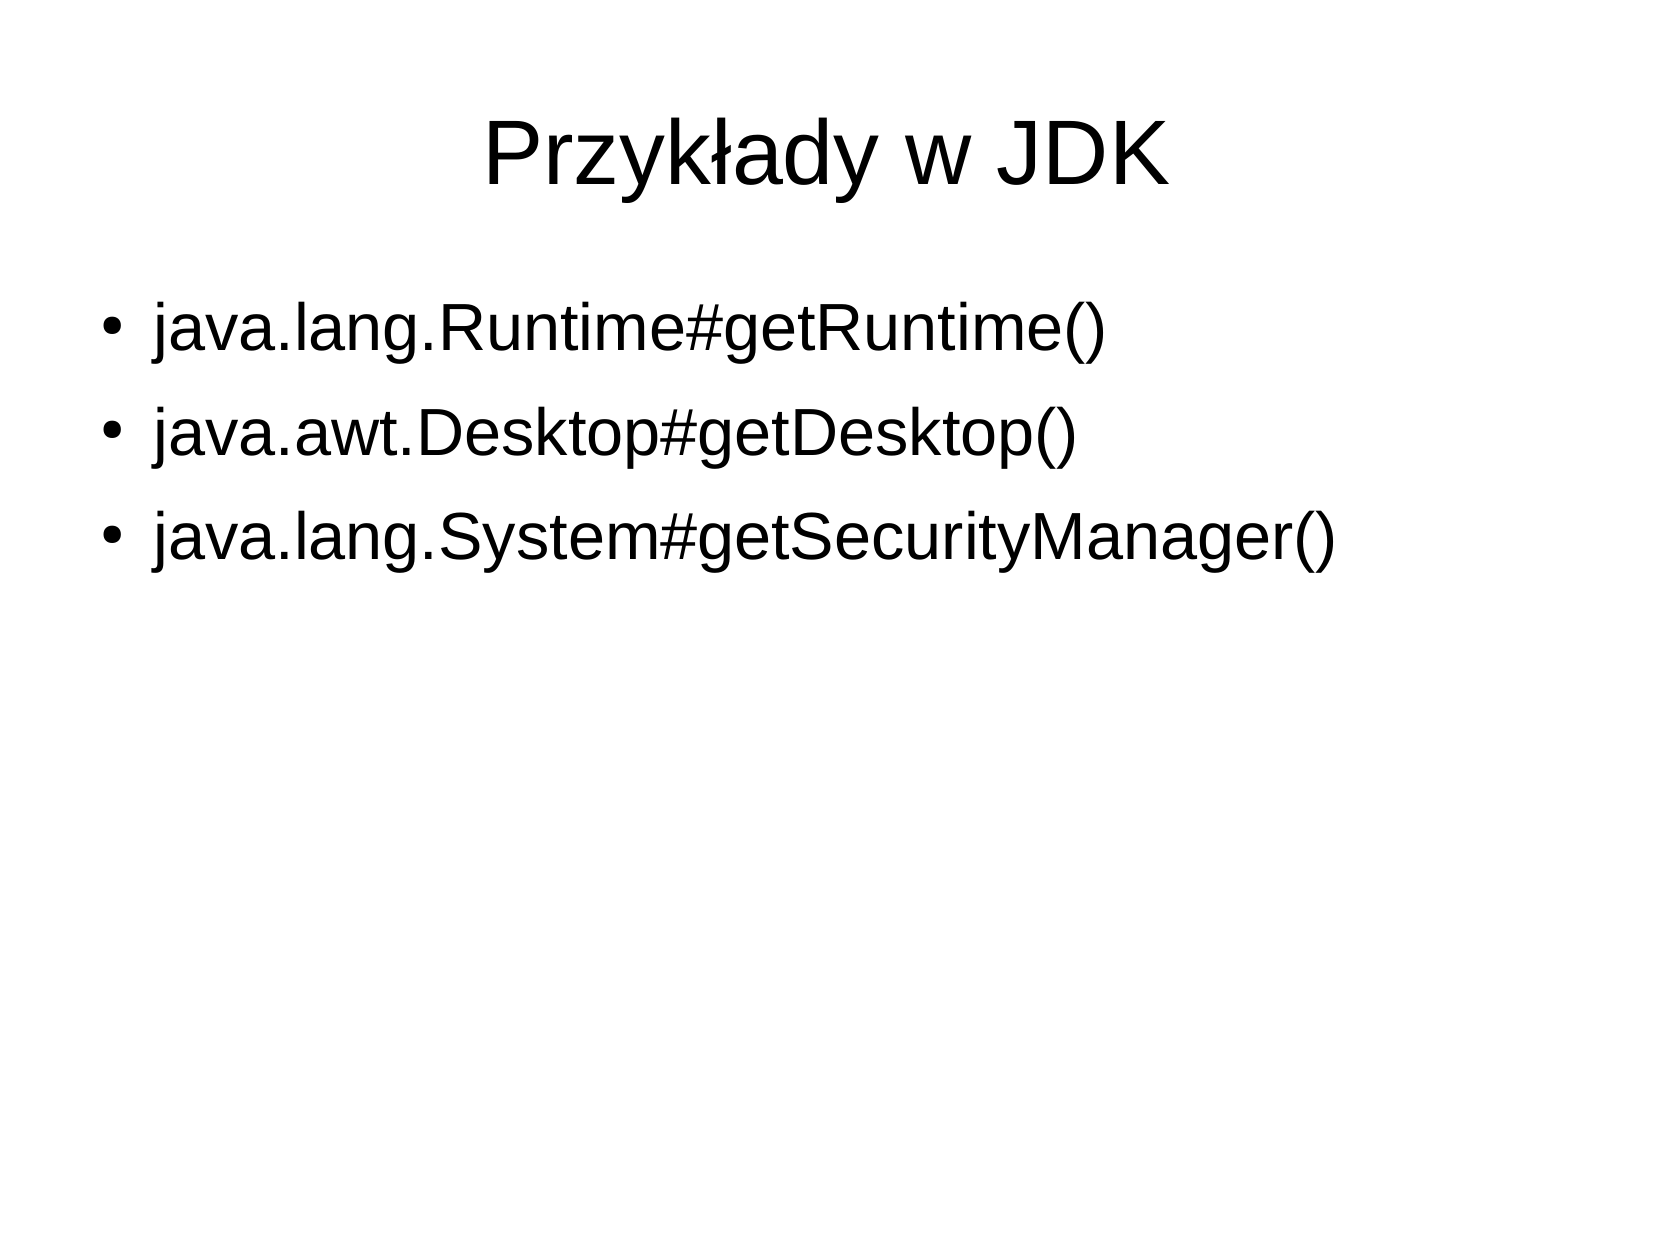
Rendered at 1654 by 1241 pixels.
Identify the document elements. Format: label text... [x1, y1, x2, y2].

title Przykłady w JDK [82, 49, 1571, 257]
list java.lang.Runtime#getRuntime() java.awt.Desktop#getDesktop() java.lang.System#getSecurityManager() [82, 290, 1571, 1010]
